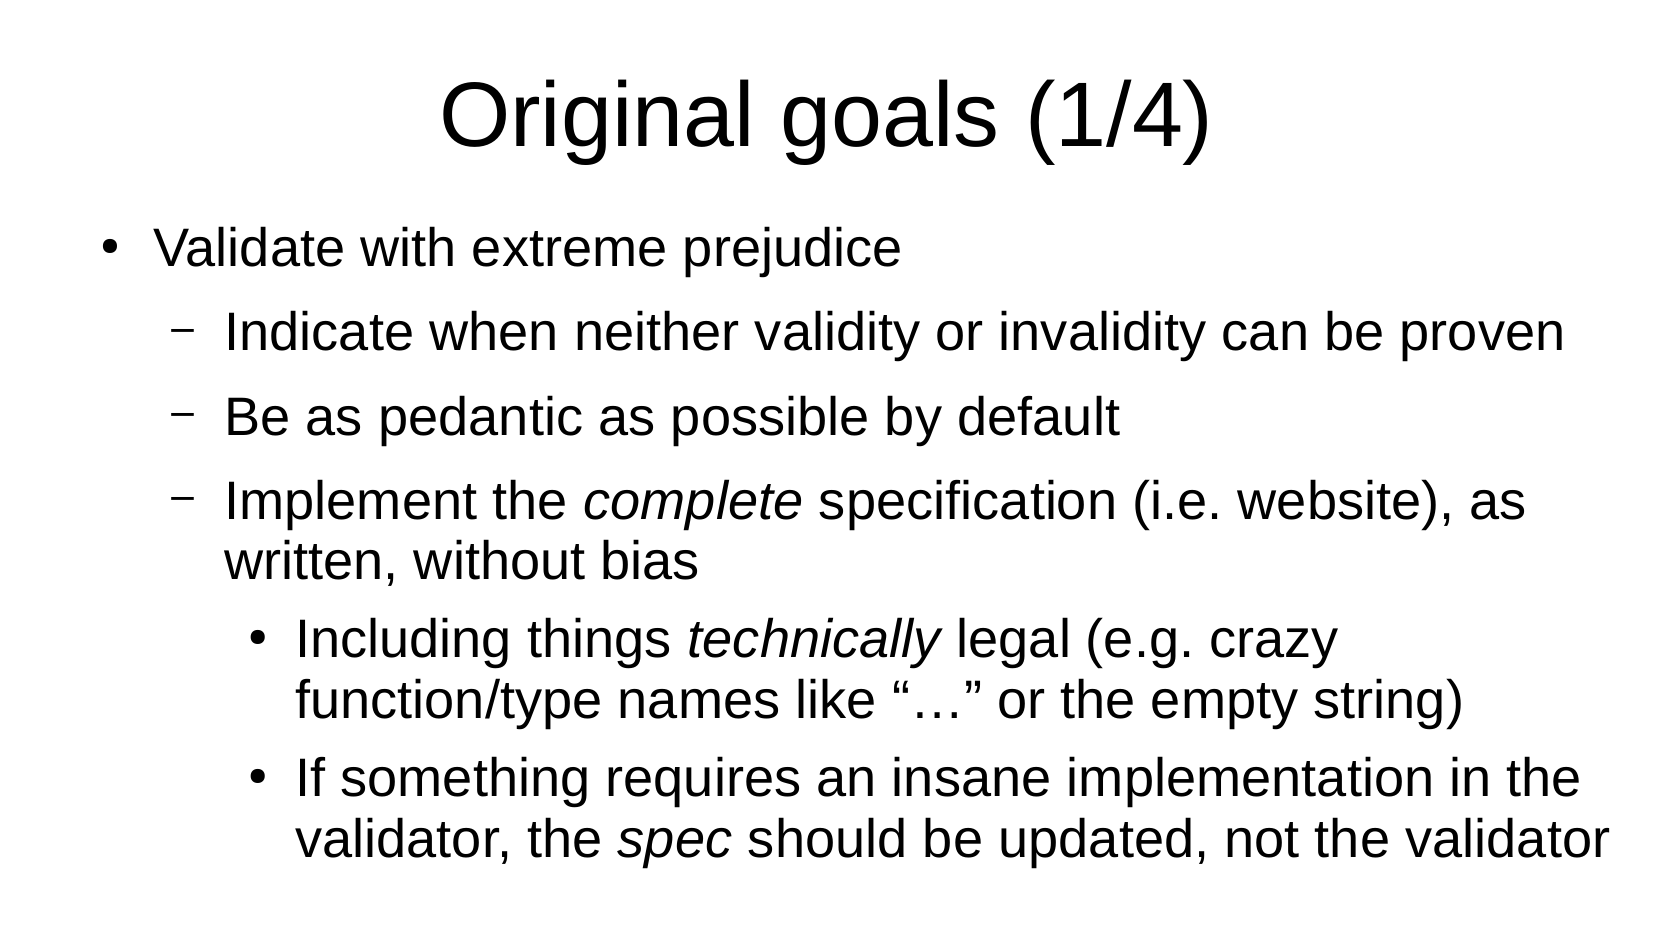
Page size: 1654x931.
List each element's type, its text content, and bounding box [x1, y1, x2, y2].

list Validate with extreme prejudice Indicate when neither validity or invalidity can be proven Be as pedantic as possible by default Implement the complete specification (i.e. website), as written, without bias Including things technically legal (e.g. crazy function/type names like “…” or the empty string) If something requires an insane implementation in the validator, the spec should be updated, not the validator [82, 217, 1613, 901]
title Original goals (1/4) [82, 37, 1571, 193]
